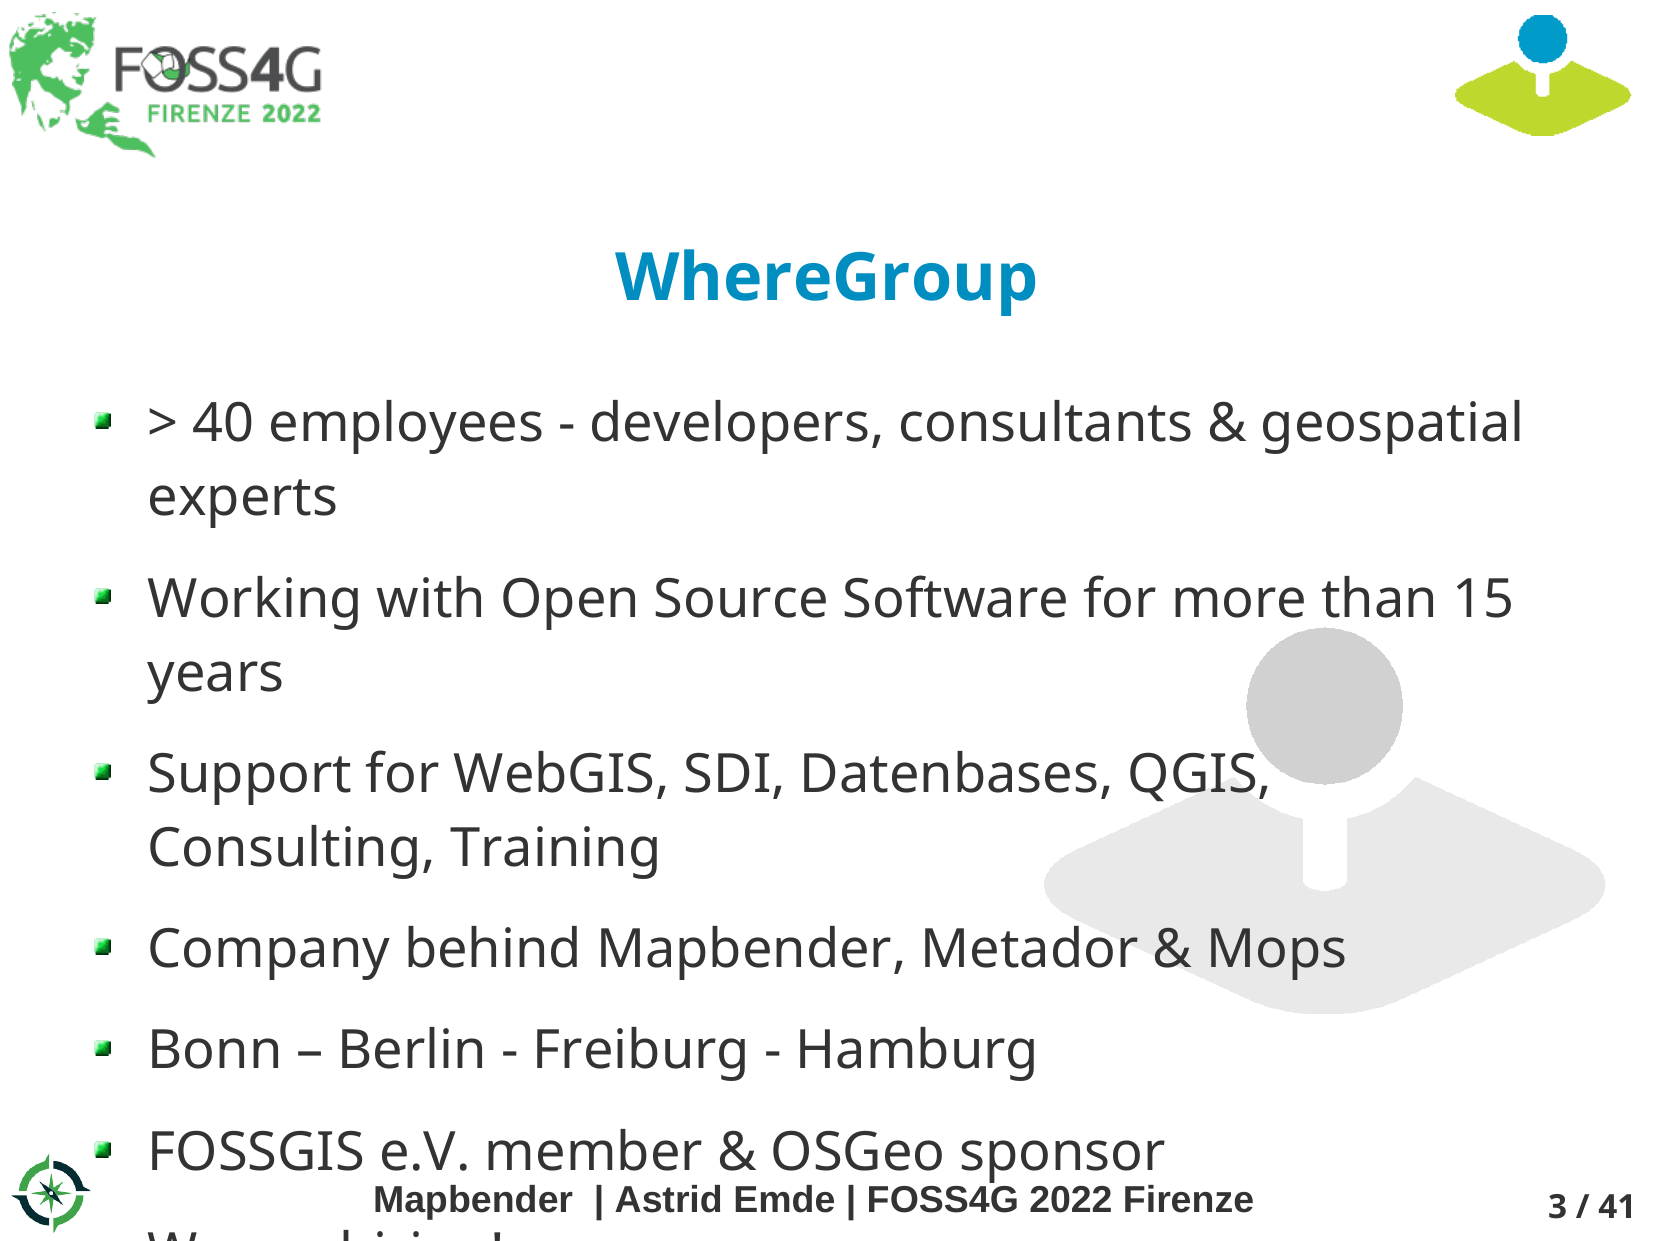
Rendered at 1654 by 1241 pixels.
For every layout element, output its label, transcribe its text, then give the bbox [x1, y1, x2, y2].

picture [1455, 15, 1633, 136]
picture [0, 12, 376, 158]
picture [10, 1152, 76, 1234]
list > 40 employees - developers, consultants & geospatial experts Working with Open Source Software for more than 15 years Support for WebGIS, SDI, Datenbases, QGIS, Consulting, Training Company behind Mapbender, Metador & Mops Bonn – Berlin - Freiburg - Hamburg FOSSGIS e.V. member & OSGeo sponsor We are hiring! [76, 383, 1565, 1241]
title WhereGroup [82, 200, 1571, 349]
